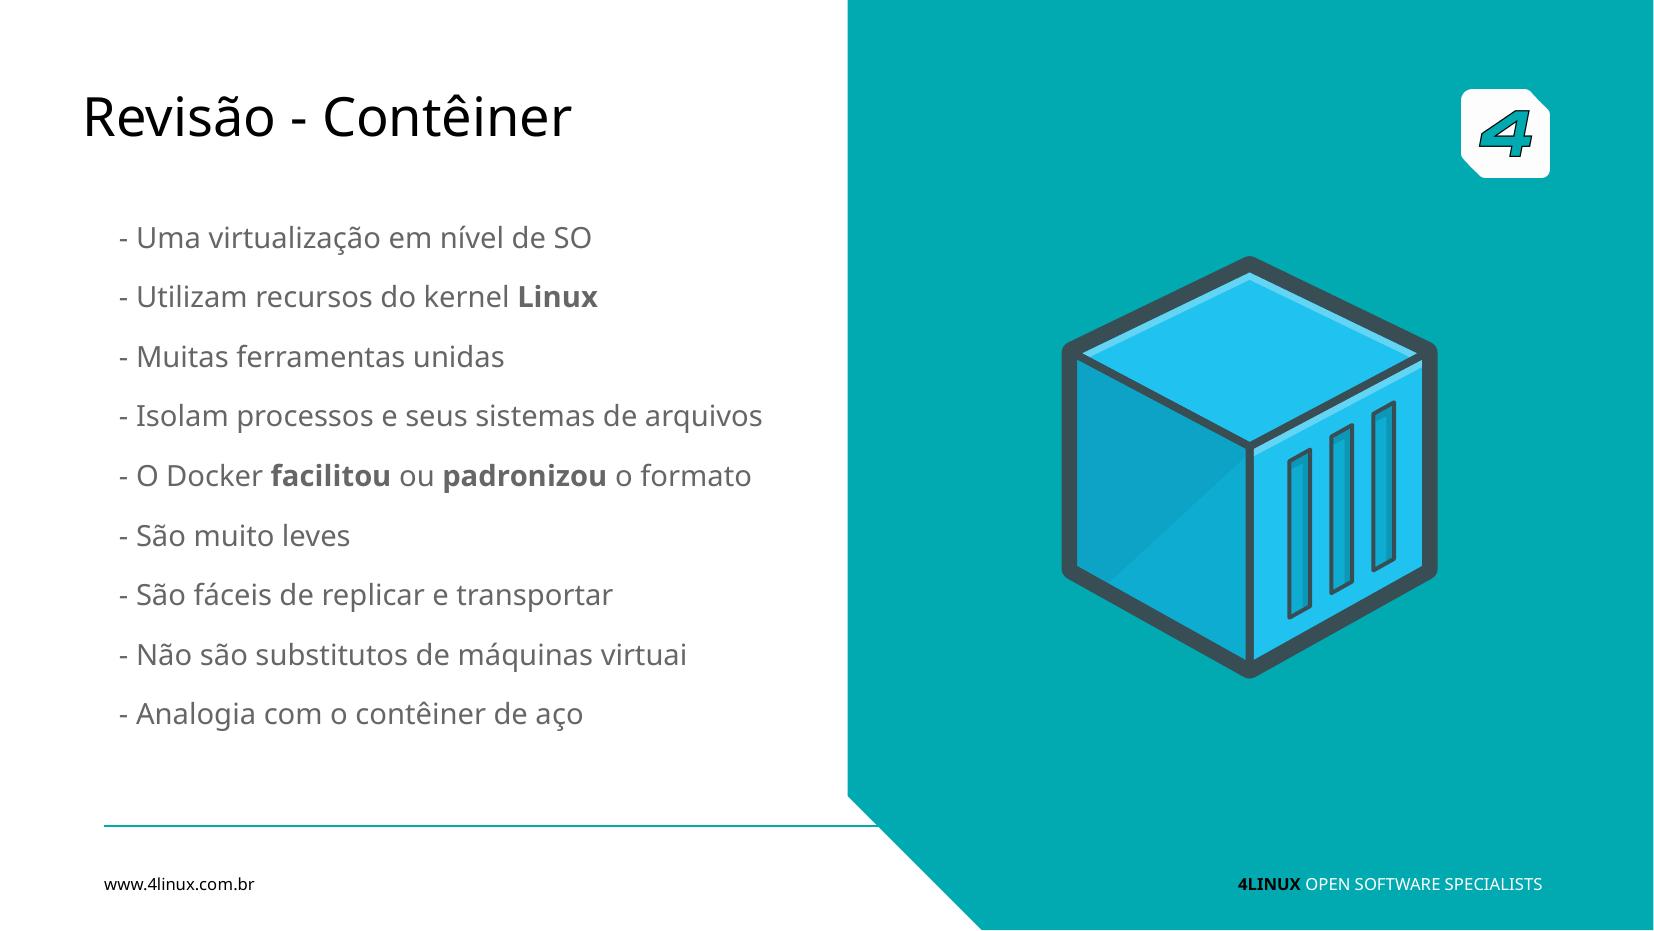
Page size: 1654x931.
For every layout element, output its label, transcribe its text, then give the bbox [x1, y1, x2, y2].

text_box 4LINUX OPEN SOFTWARE SPECIALISTS [1238, 872, 1550, 896]
text_box [847, 0, 1654, 931]
text_box - Uma virtualização em nível de SO - Utilizam recursos do kernel Linux - Muitas ferramentas unidas - Isolam processos e seus sistemas de arquivos - O Docker facilitou ou padronizou o formato - São muito leves - São fáceis de replicar e transportar - Não são substitutos de máquinas virtuai - Analogia com o contêiner de aço [104, 159, 848, 771]
title Revisão - Contêiner [82, 37, 1571, 193]
picture [1032, 247, 1469, 683]
picture [1461, 89, 1550, 178]
